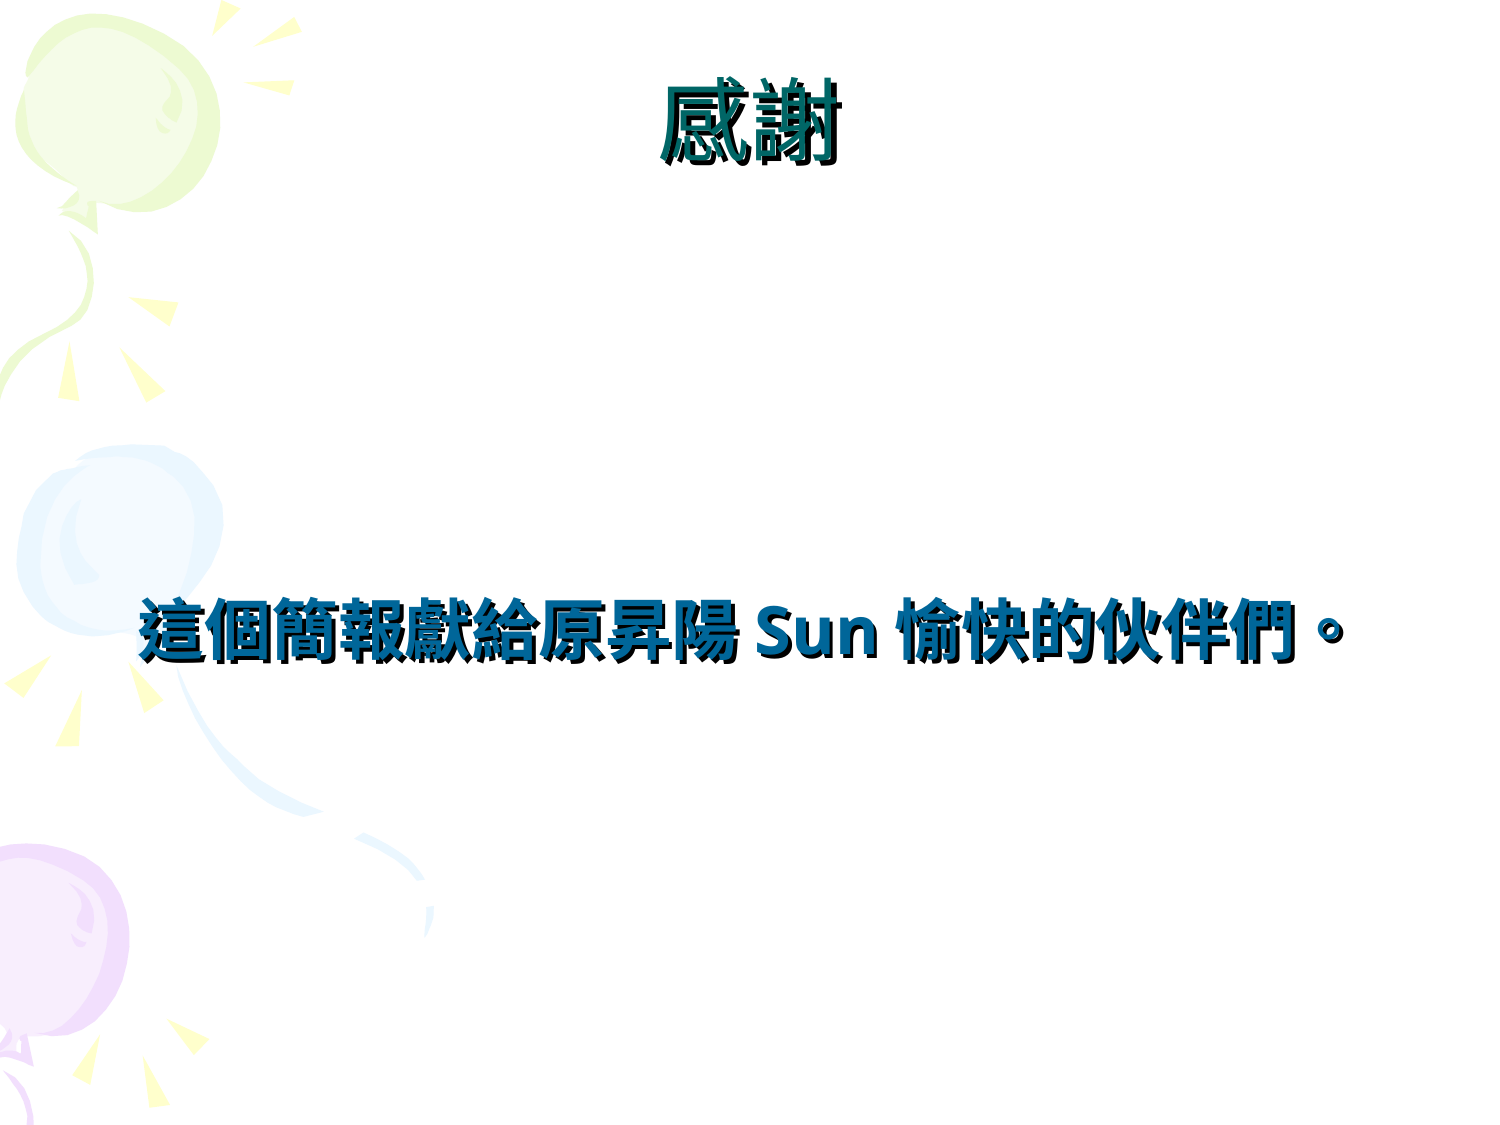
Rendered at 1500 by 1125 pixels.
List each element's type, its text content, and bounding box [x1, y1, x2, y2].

title 感謝 [72, 16, 1426, 233]
subtitle 這個簡報獻給原昇陽Sun愉快的伙伴們。 [75, 269, 1426, 987]
